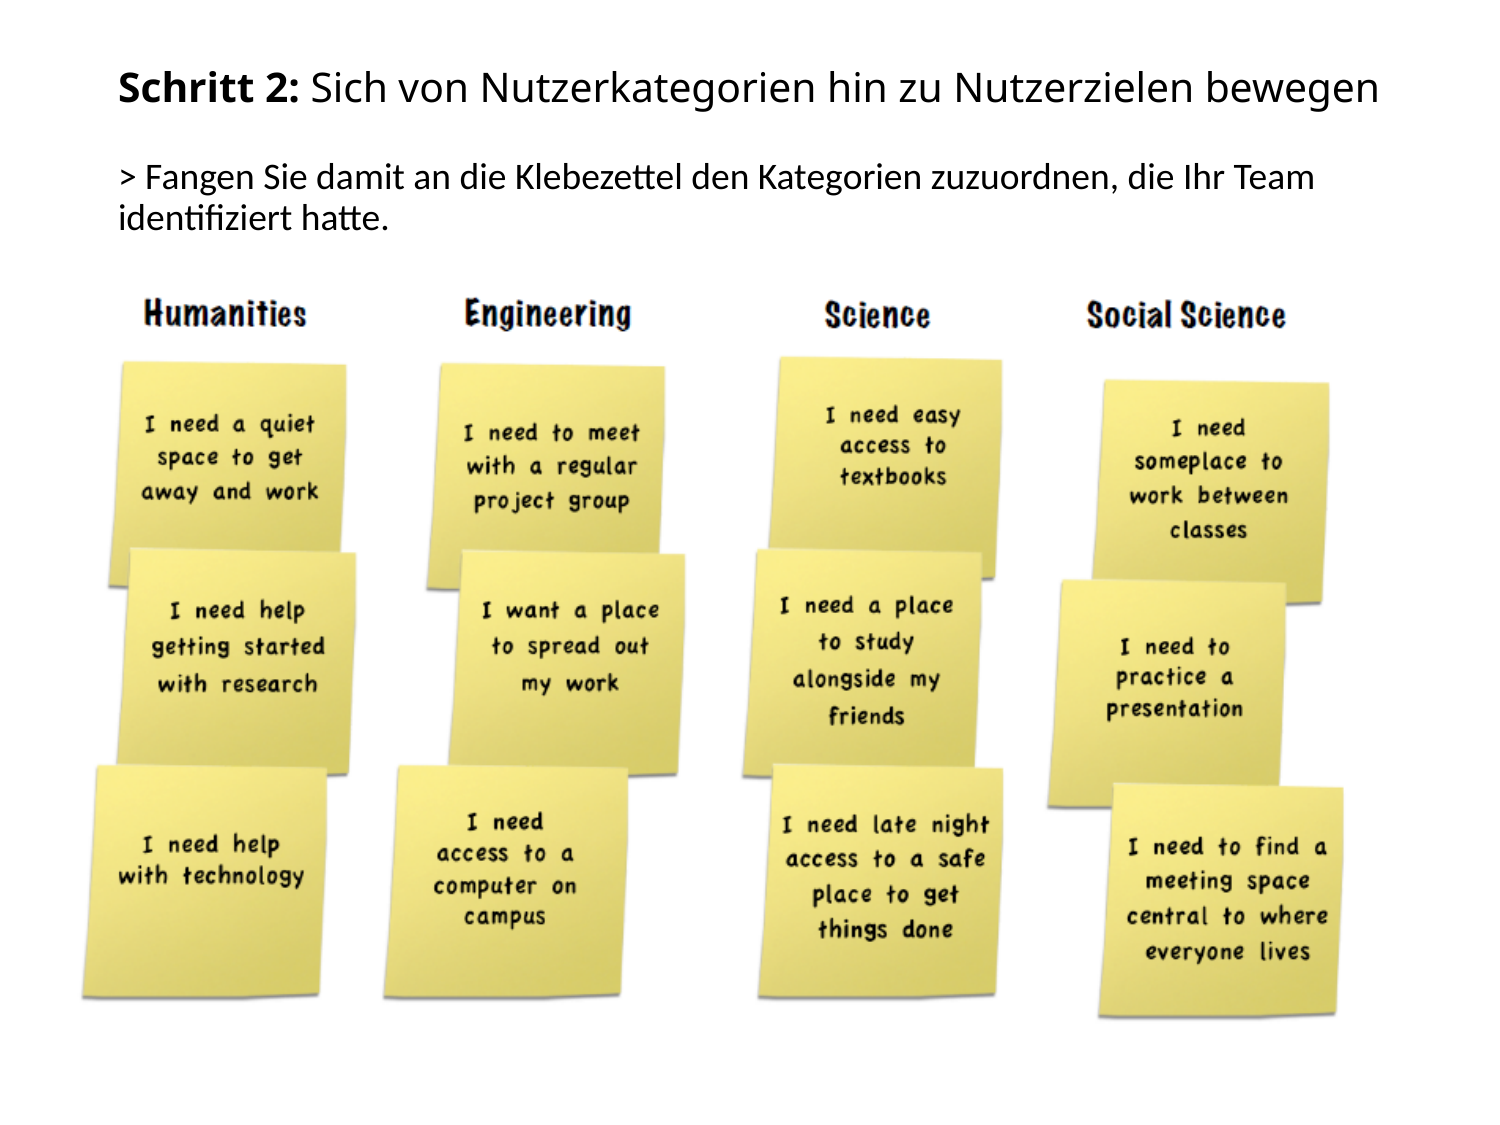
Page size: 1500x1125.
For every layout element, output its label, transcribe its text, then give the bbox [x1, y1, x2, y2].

list > Fangen Sie damit an die Klebezettel den Kategorien zuzuordnen, die Ihr Team identifiziert hatte. [103, 149, 1397, 268]
title Schritt 2: Sich von Nutzerkategorien hin zu Nutzerzielen bewegen [103, 59, 1397, 122]
picture [47, 268, 1397, 1065]
